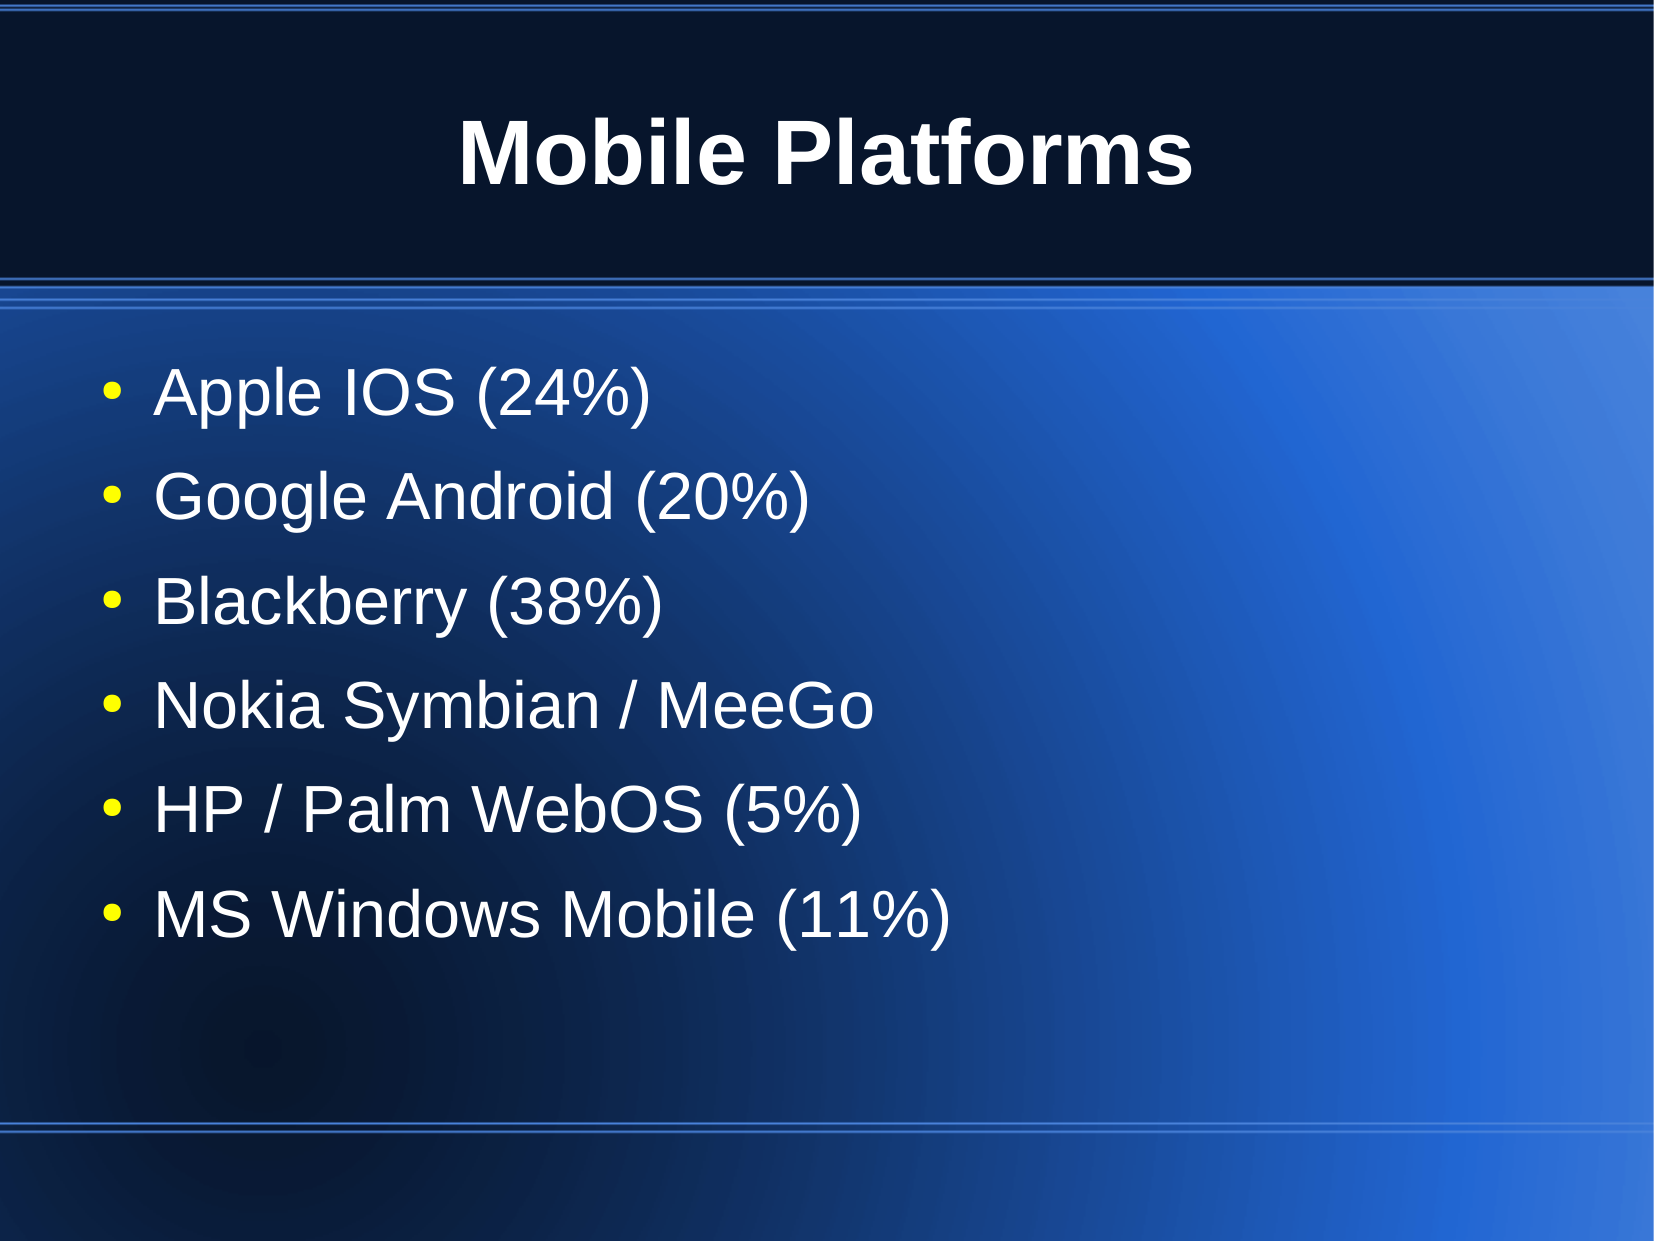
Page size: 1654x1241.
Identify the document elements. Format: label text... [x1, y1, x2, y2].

picture [0, 0, 1654, 1241]
list Apple IOS (24%) Google Android (20%) Blackberry (38%) Nokia Symbian / MeeGo HP / Palm WebOS (5%) MS Windows Mobile (11%) [82, 355, 1571, 1159]
title Mobile Platforms [82, 56, 1571, 250]
